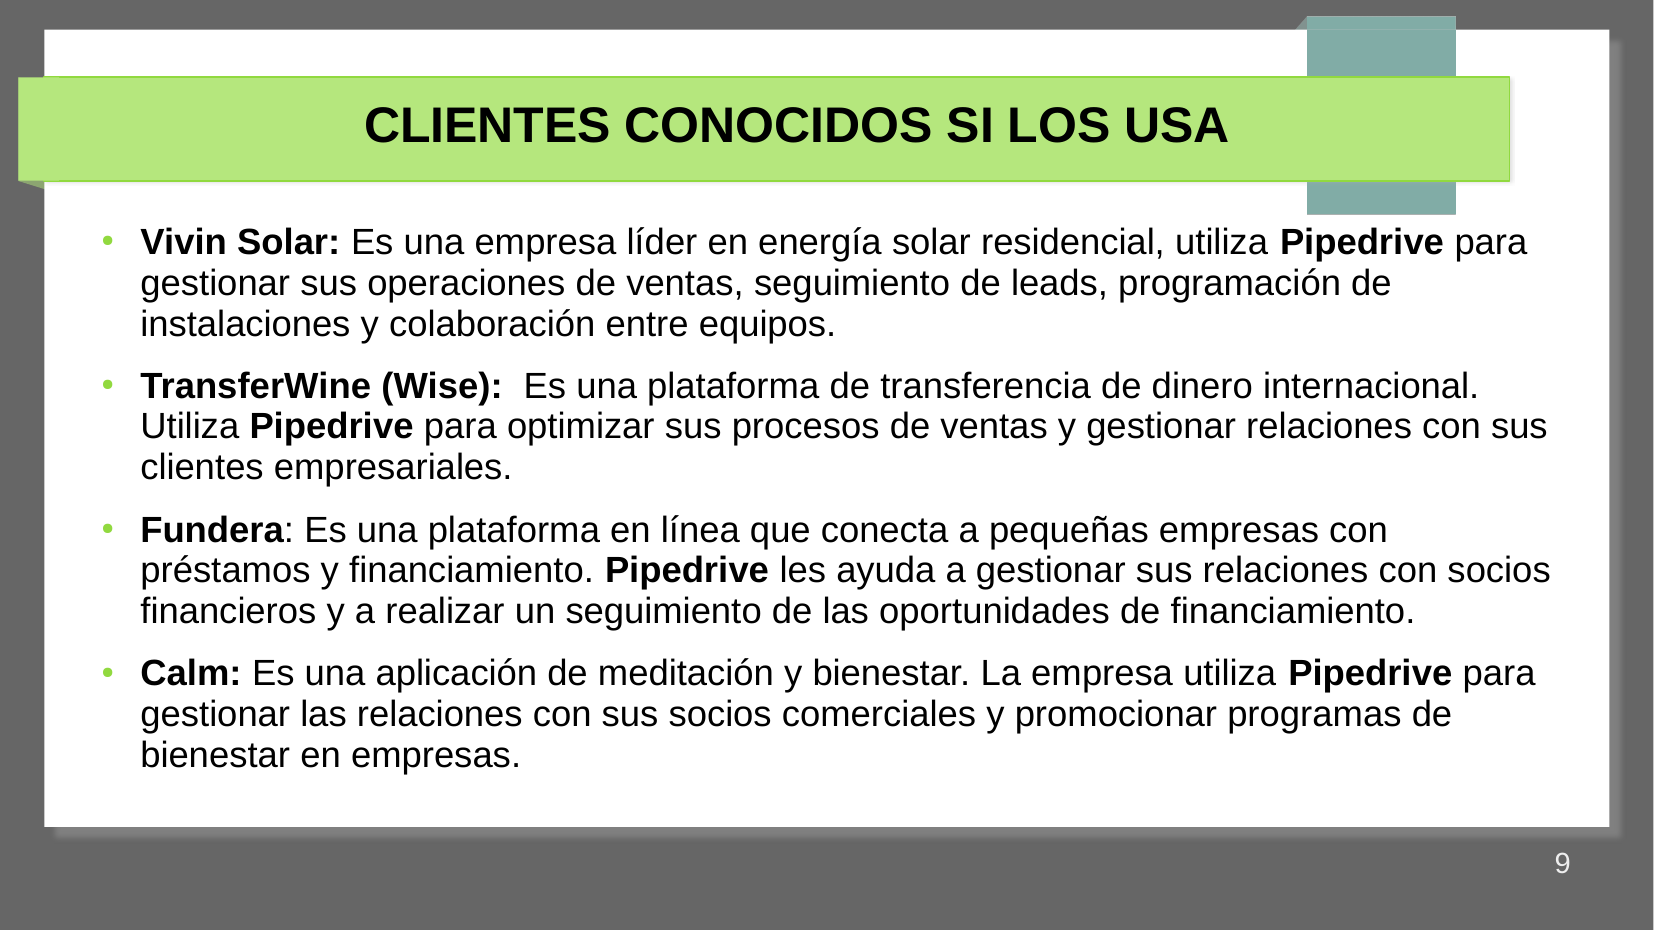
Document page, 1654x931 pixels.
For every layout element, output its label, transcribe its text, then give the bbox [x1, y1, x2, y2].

title CLIENTES CONOCIDOS SI LOS USA [88, 73, 1506, 178]
list Vivin Solar: Es una empresa líder en energía solar residencial, utiliza Pipedrive para gestionar sus operaciones de ventas, seguimiento de leads, programación de instalaciones y colaboración entre equipos. TransferWine (Wise): Es una plataforma de transferencia de dinero internacional. Utiliza Pipedrive para optimizar sus procesos de ventas y gestionar relaciones con sus clientes empresariales. Fundera: Es una plataforma en línea que conecta a pequeñas empresas con préstamos y financiamiento. Pipedrive les ayuda a gestionar sus relaciones con socios financieros y a realizar un seguimiento de las oportunidades de financiamiento. Calm: Es una aplicación de meditación y bienestar. La empresa utiliza Pipedrive para gestionar las relaciones con sus socios comerciales y promocionar programas de bienestar en empresas. [88, 221, 1565, 813]
